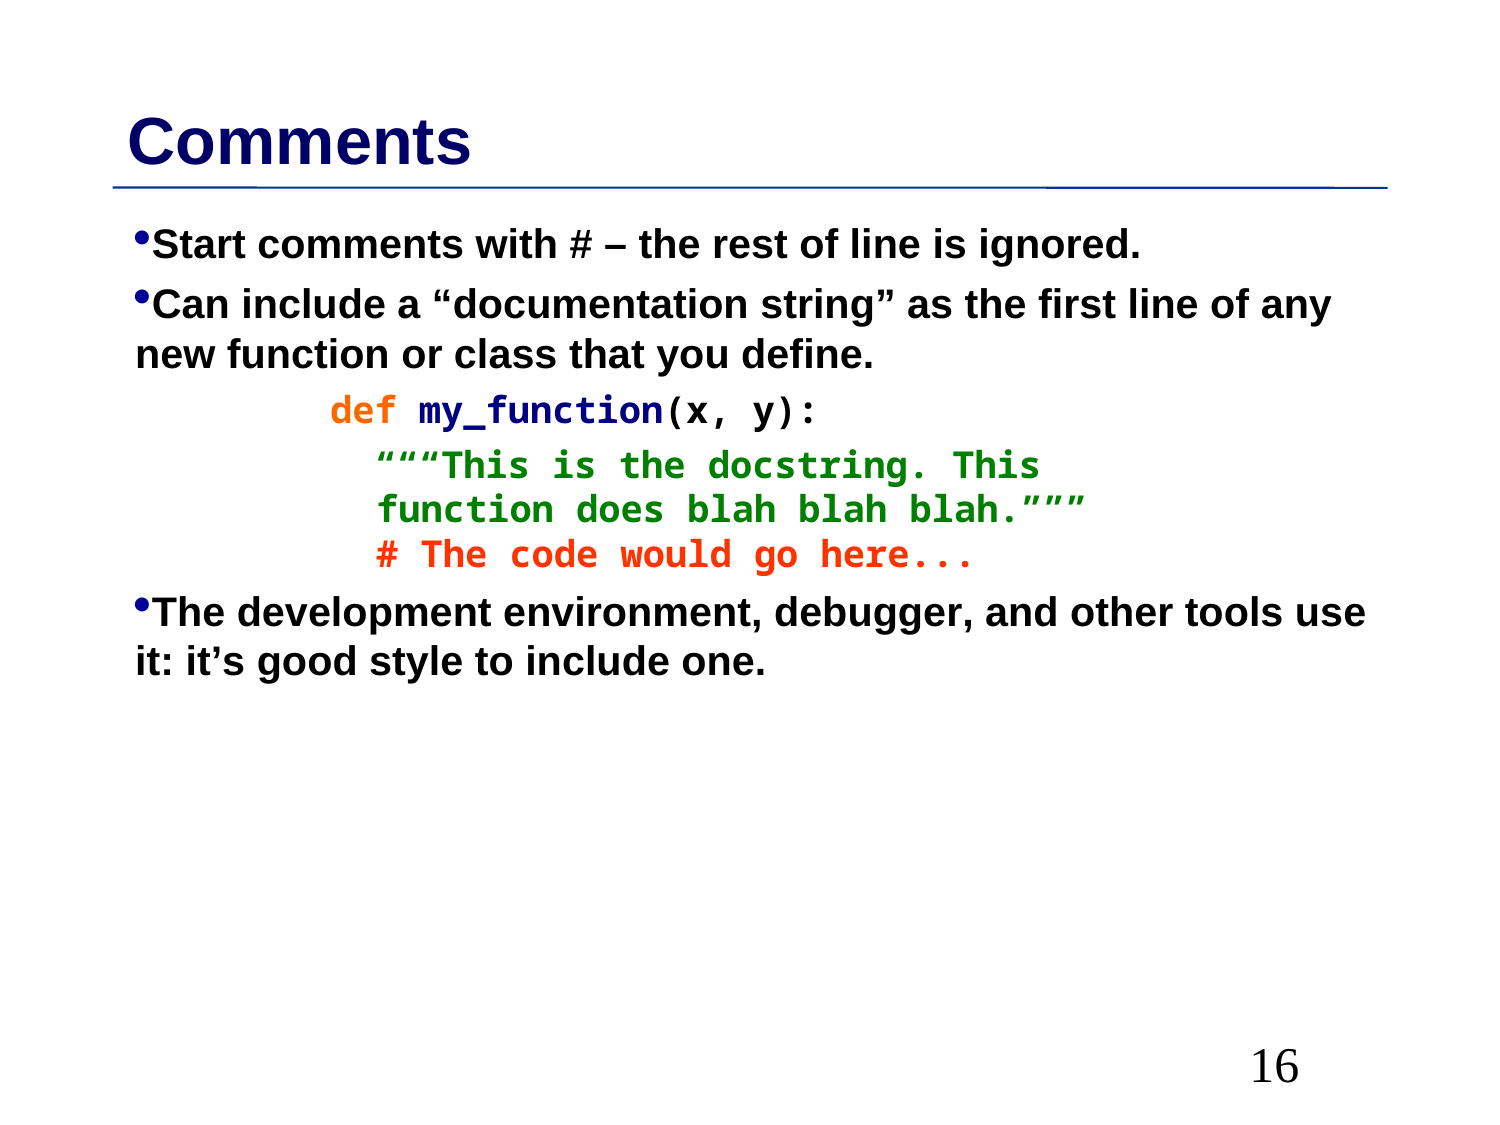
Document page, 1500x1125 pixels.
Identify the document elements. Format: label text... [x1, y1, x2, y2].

list Start comments with # – the rest of line is ignored. Can include a “documentation string” as the first line of any new function or class that you define. def my_function(x, y): “““This is the docstring. This function does blah blah blah.””” # The code would go here... The development environment, debugger, and other tools use it: it’s good style to include one. [120, 209, 1396, 697]
text_box <number> [1074, 994, 1387, 1125]
title Comments [112, 89, 1388, 185]
